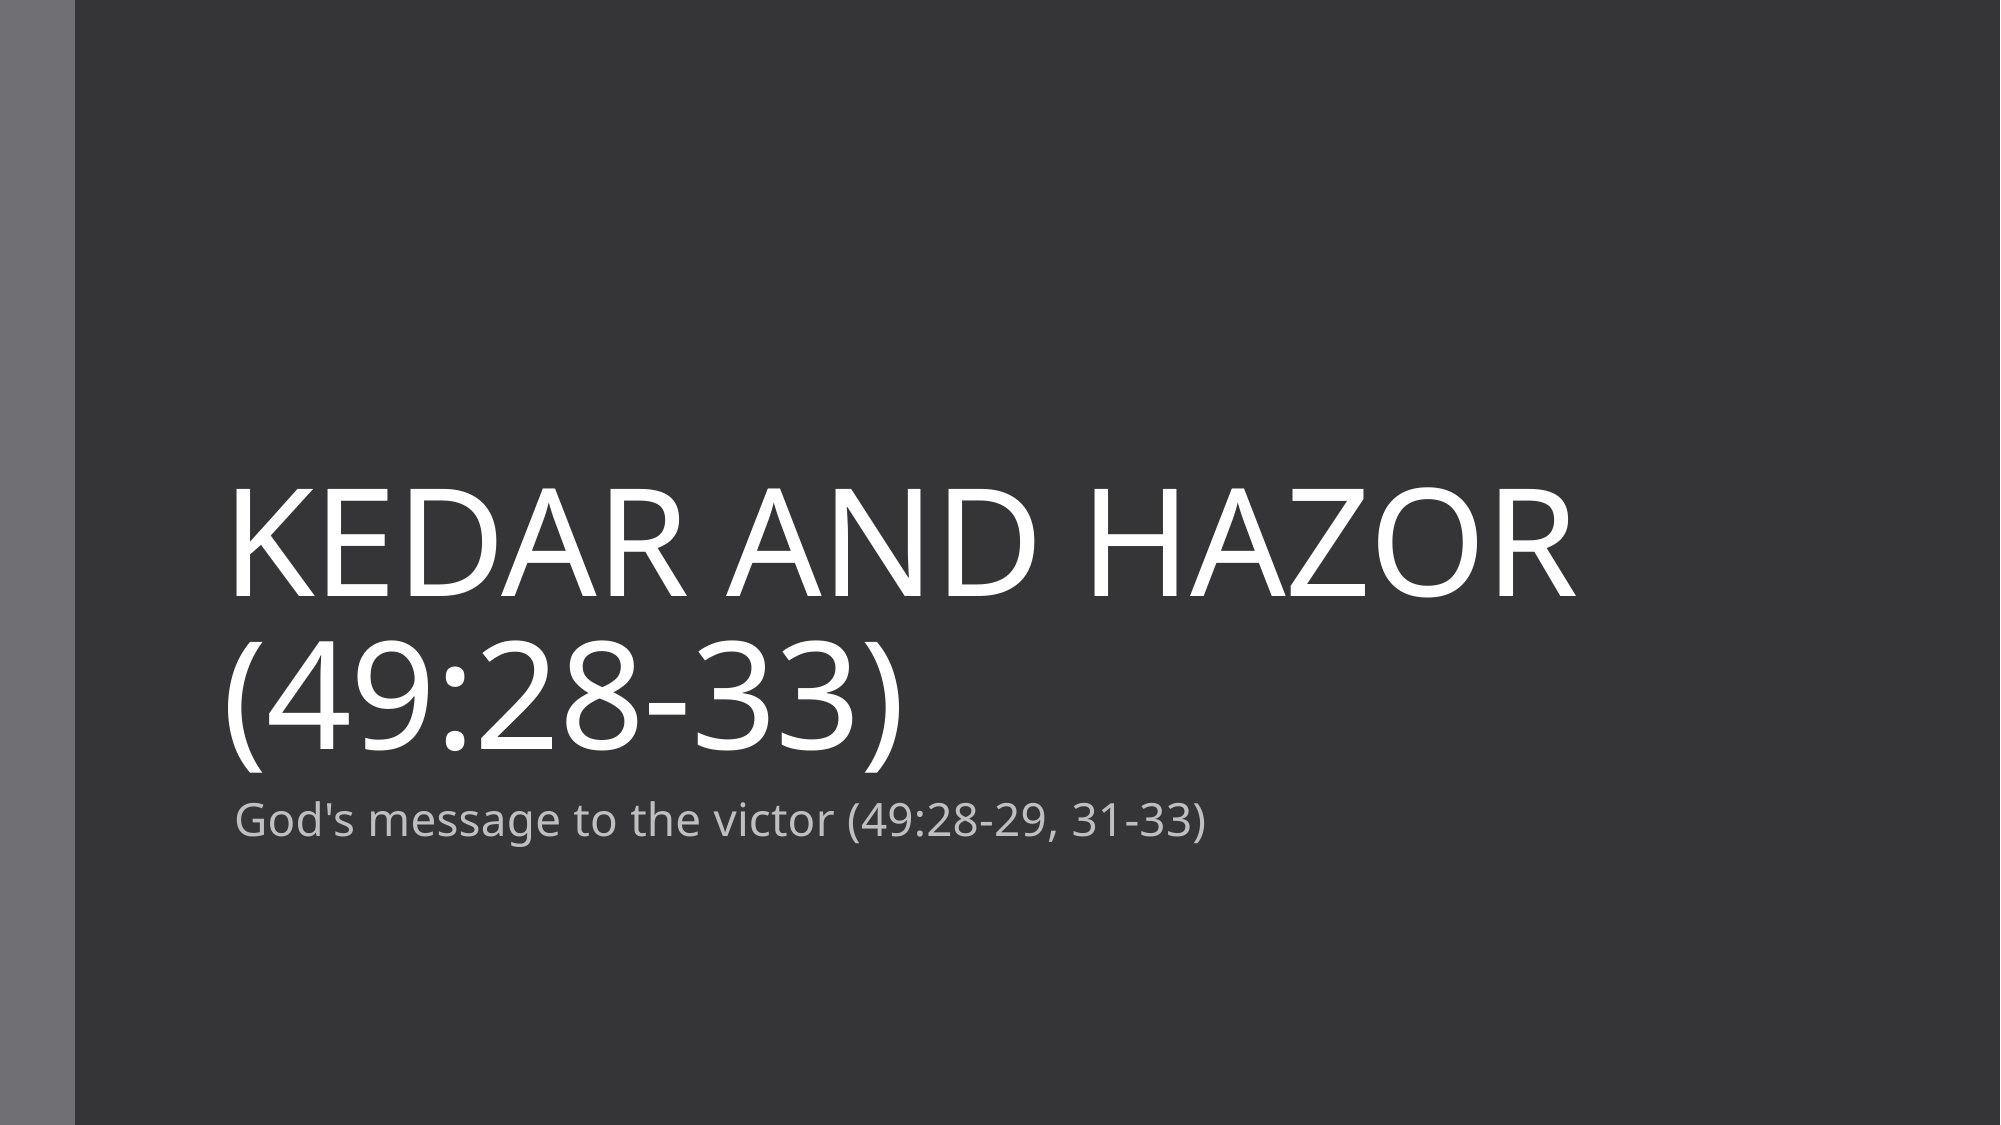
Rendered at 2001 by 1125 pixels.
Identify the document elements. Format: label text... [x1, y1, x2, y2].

title KEDAR AND HAZOR (49:28-33) [206, 124, 1752, 787]
subtitle God's message to the victor (49:28-29, 31-33) [206, 787, 1752, 1066]
